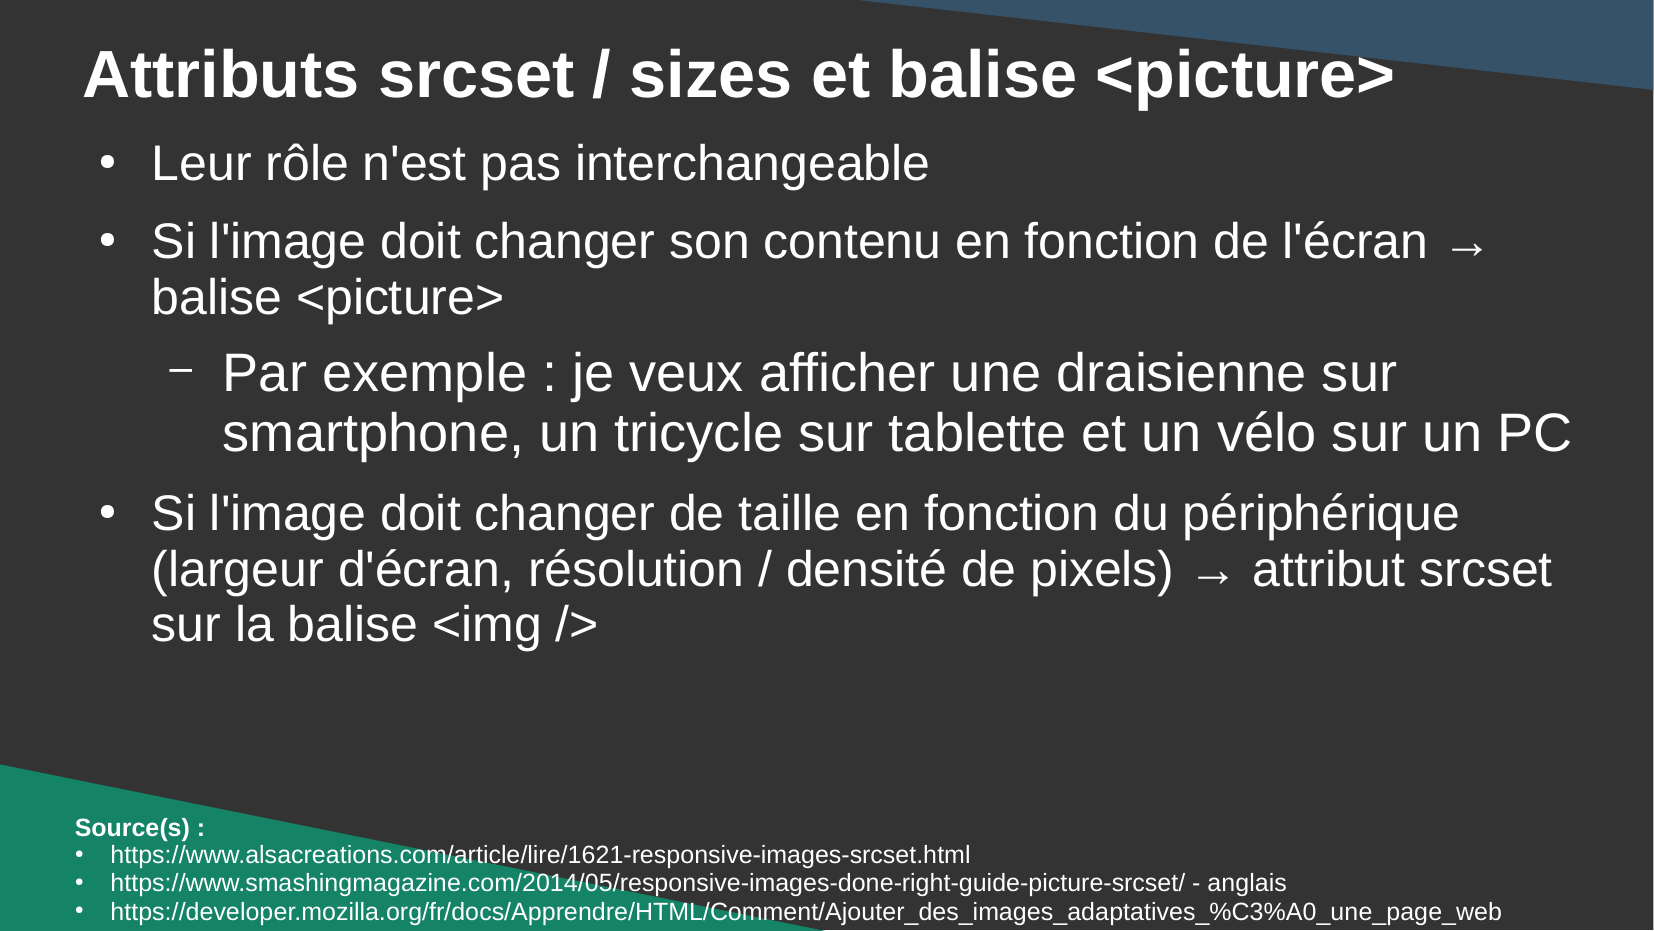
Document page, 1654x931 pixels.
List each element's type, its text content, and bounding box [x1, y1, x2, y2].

title Attributs srcset / sizes et balise <picture> [82, 37, 1571, 122]
text_box [857, 0, 1654, 90]
text_box [0, 764, 202, 931]
text_box Source(s) : https://www.alsacreations.com/article/lire/1621-responsive-images-srcset.html https://www.smashingmagazine.com/2014/05/responsive-images-done-right-guide-picture-srcset/ - anglais https://developer.mozilla.org/fr/docs/Apprendre/HTML/Comment/Ajouter_des_images_adaptatives_%C3%A0_une_page_web [60, 805, 1546, 931]
list Leur rôle n'est pas interchangeable Si l'image doit changer son contenu en fonction de l'écran → balise <picture> Par exemple : je veux afficher une draisienne sur smartphone, un tricycle sur tablette et un vélo sur un PC Si l'image doit changer de taille en fonction du périphérique (largeur d'écran, résolution / densité de pixels) → attribut srcset sur la balise <img /> [80, 135, 1605, 674]
